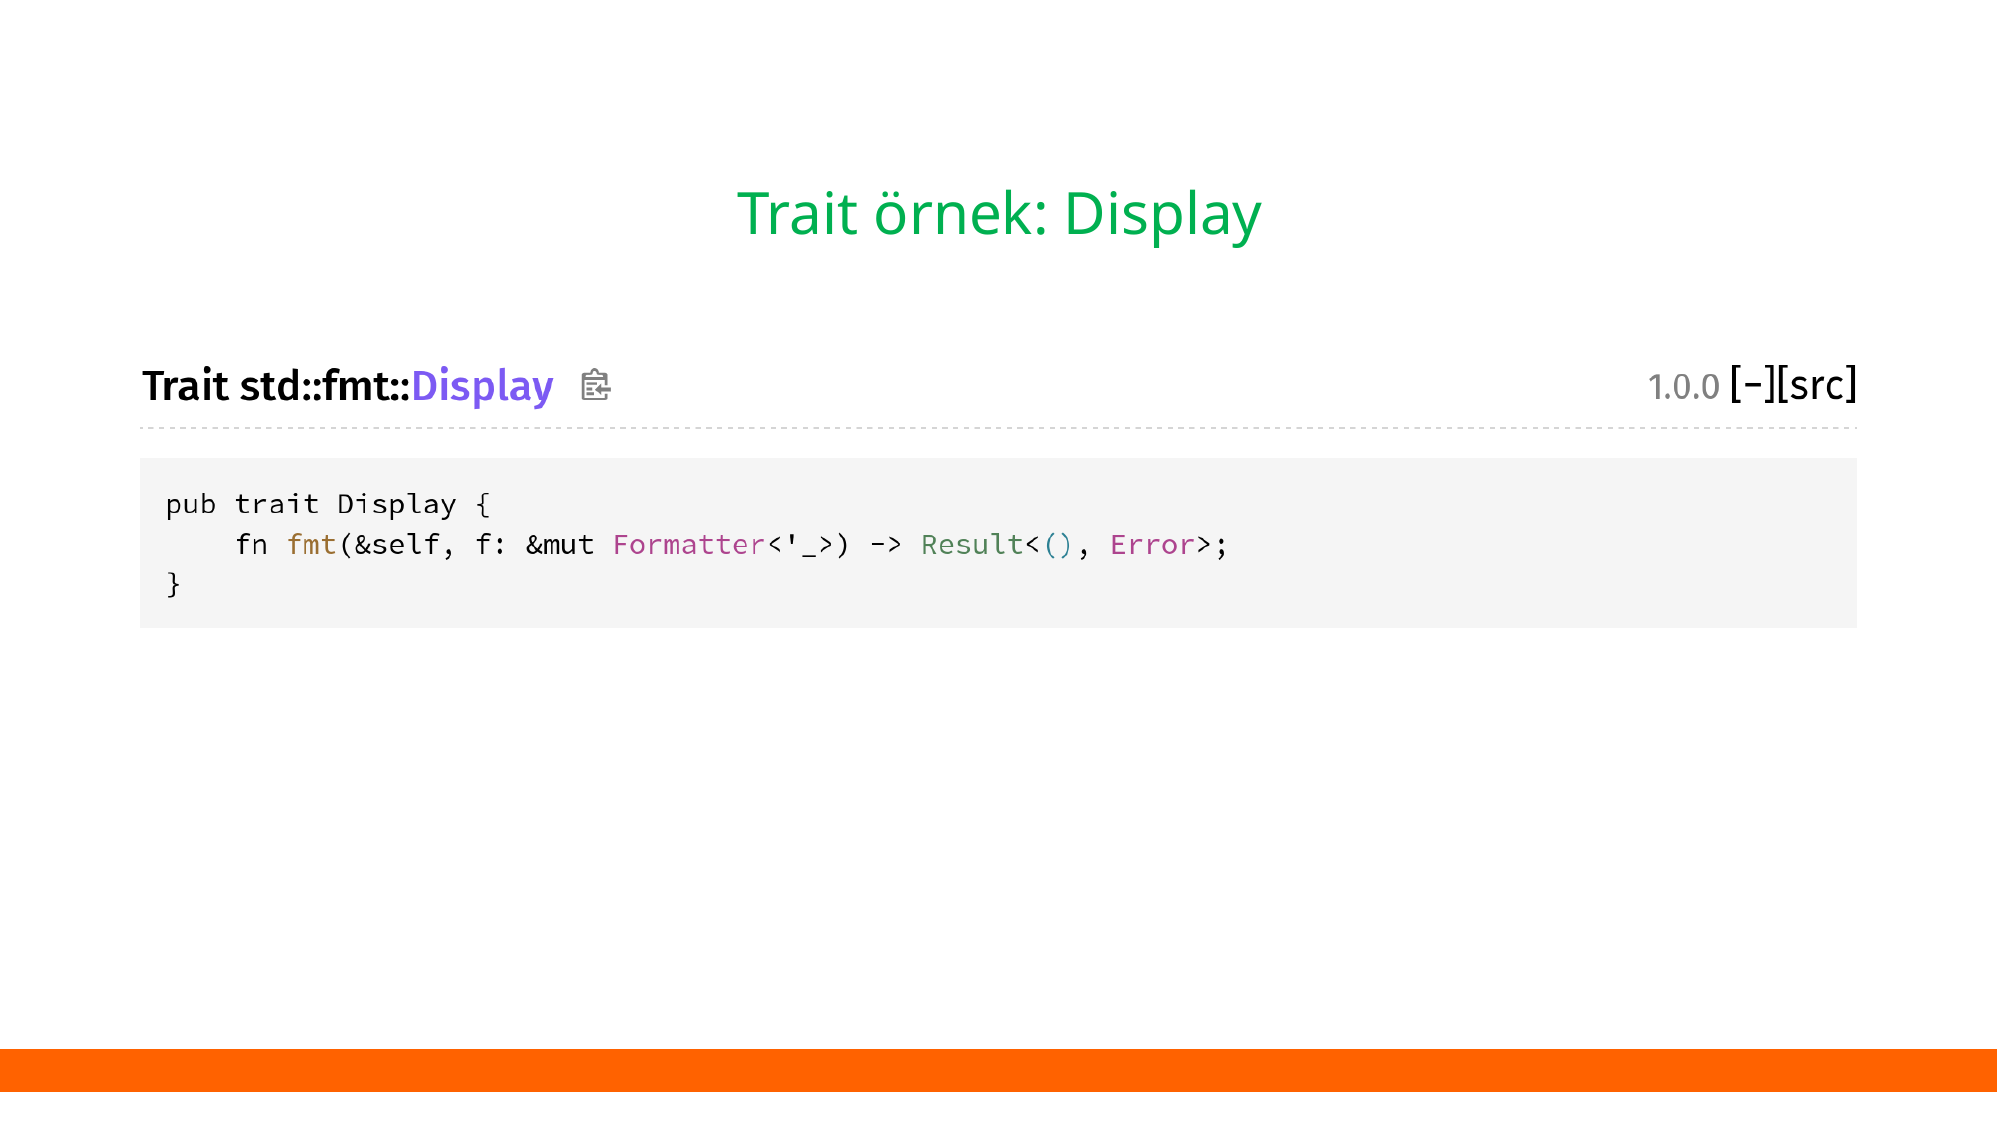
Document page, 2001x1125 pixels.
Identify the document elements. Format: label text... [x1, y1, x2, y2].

picture [111, 331, 1889, 650]
text_box [0, 1049, 1997, 1092]
list Trait örnek: Display [420, 177, 1580, 267]
